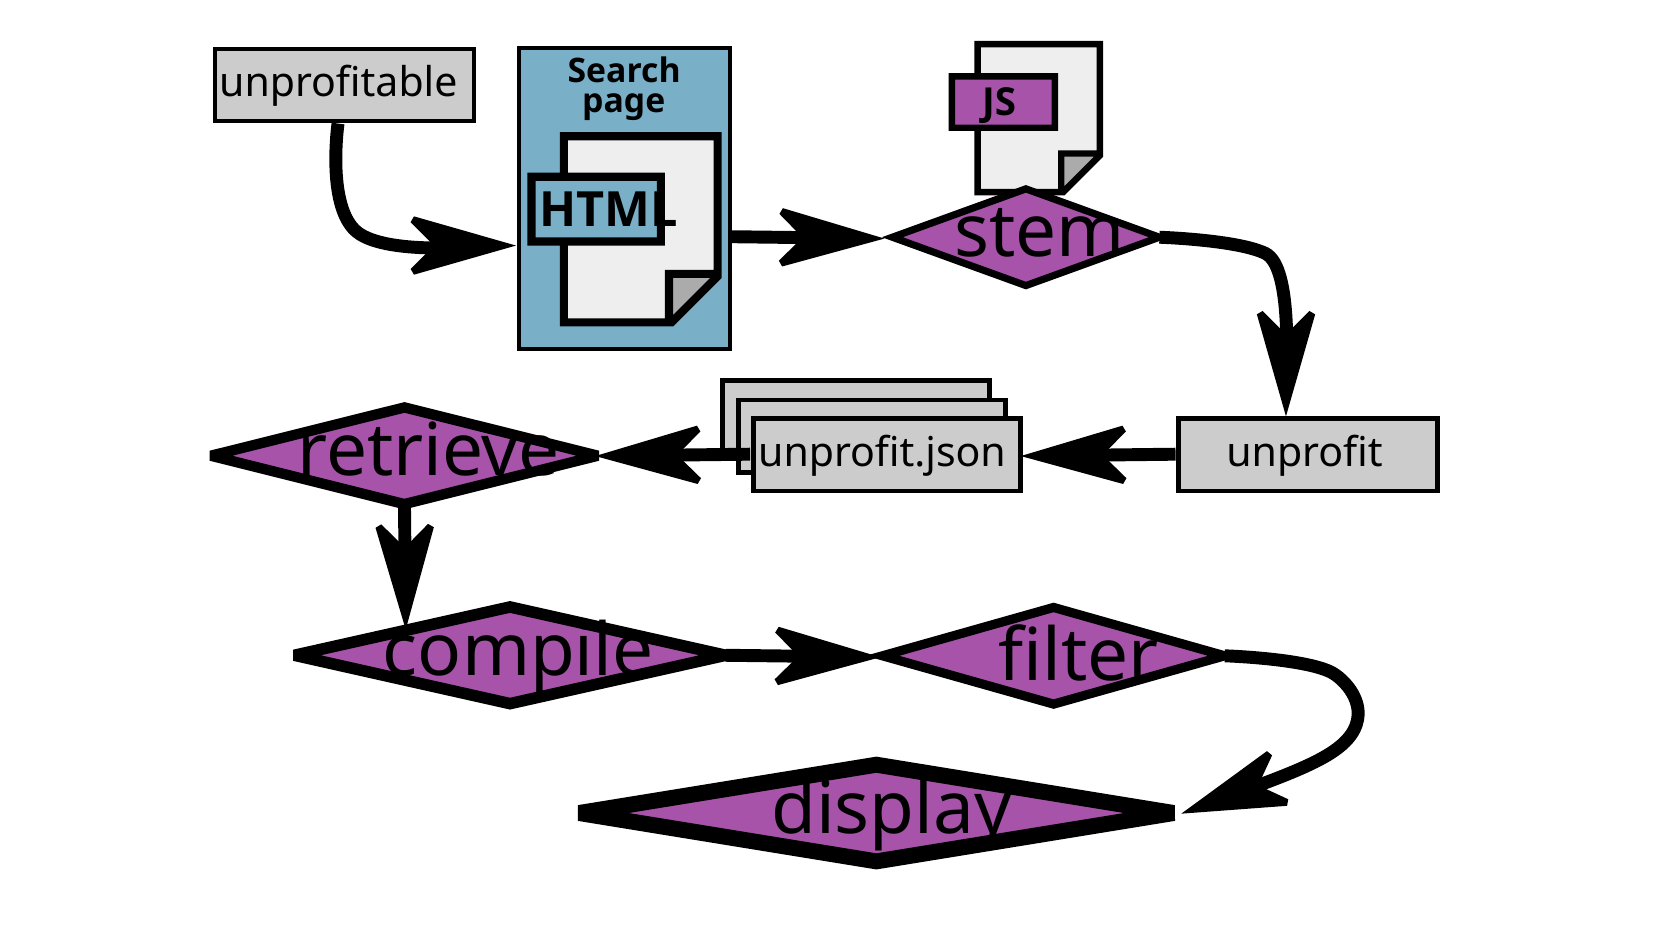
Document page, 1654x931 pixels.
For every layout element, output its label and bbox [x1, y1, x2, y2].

picture [186, 16, 1467, 922]
